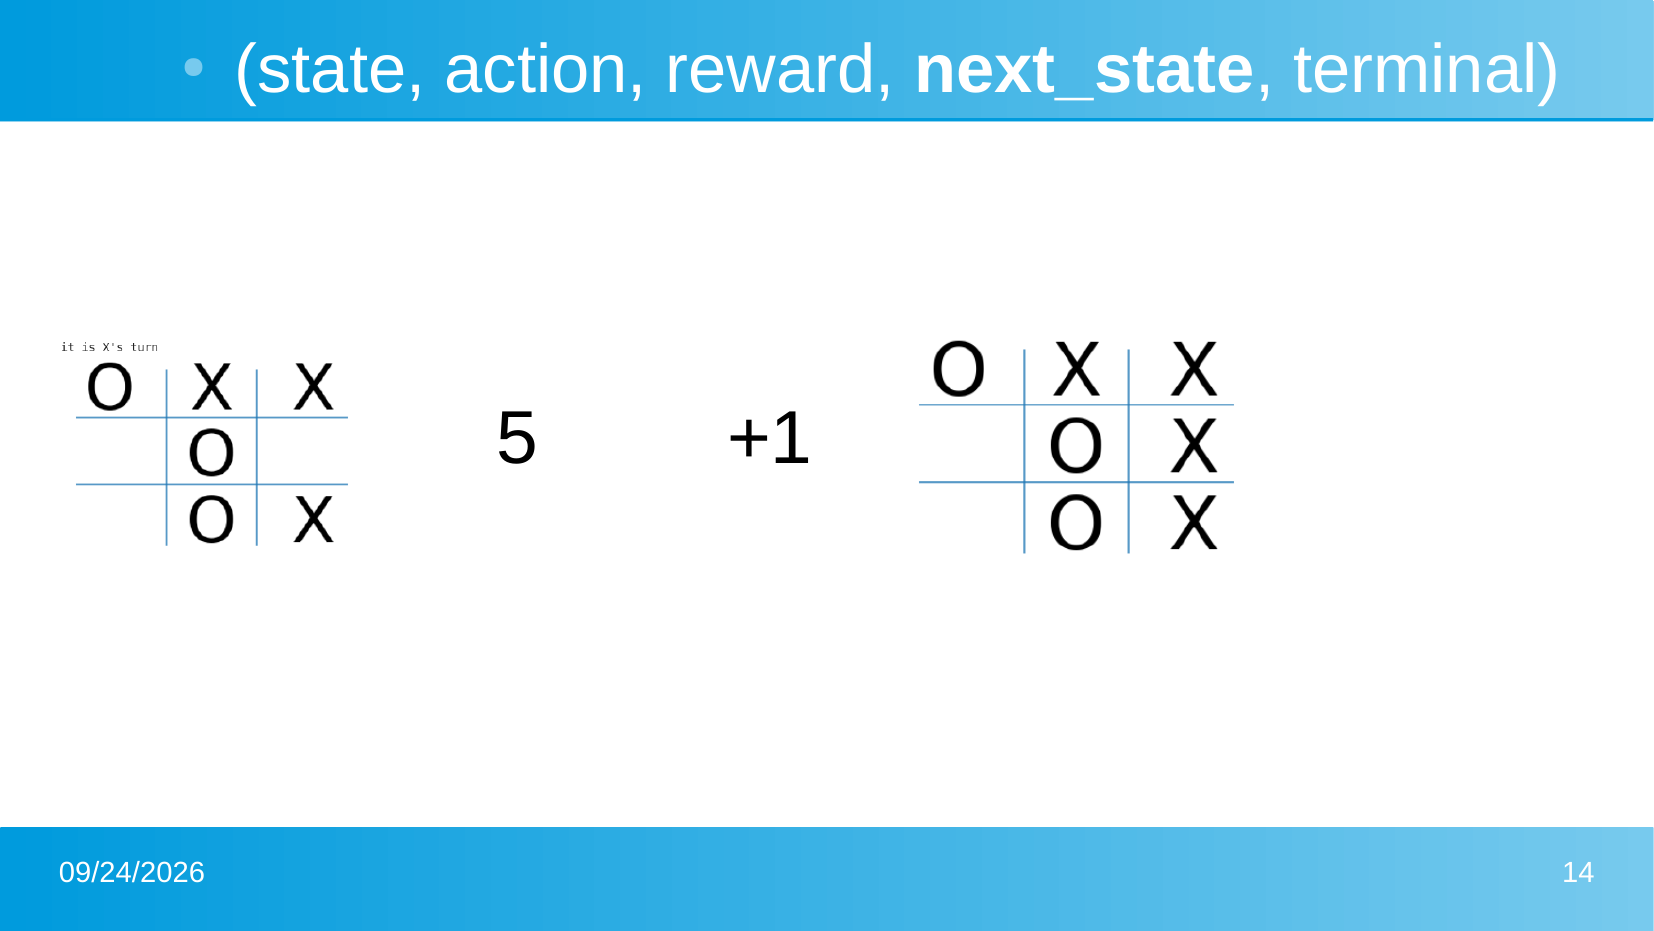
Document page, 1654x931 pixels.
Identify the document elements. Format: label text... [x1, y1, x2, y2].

picture [54, 337, 376, 563]
text_box +1 [712, 388, 828, 488]
title (state, action, reward, next_state, terminal) [59, 29, 1595, 108]
text_box 5 [481, 388, 554, 488]
picture [900, 334, 1251, 563]
